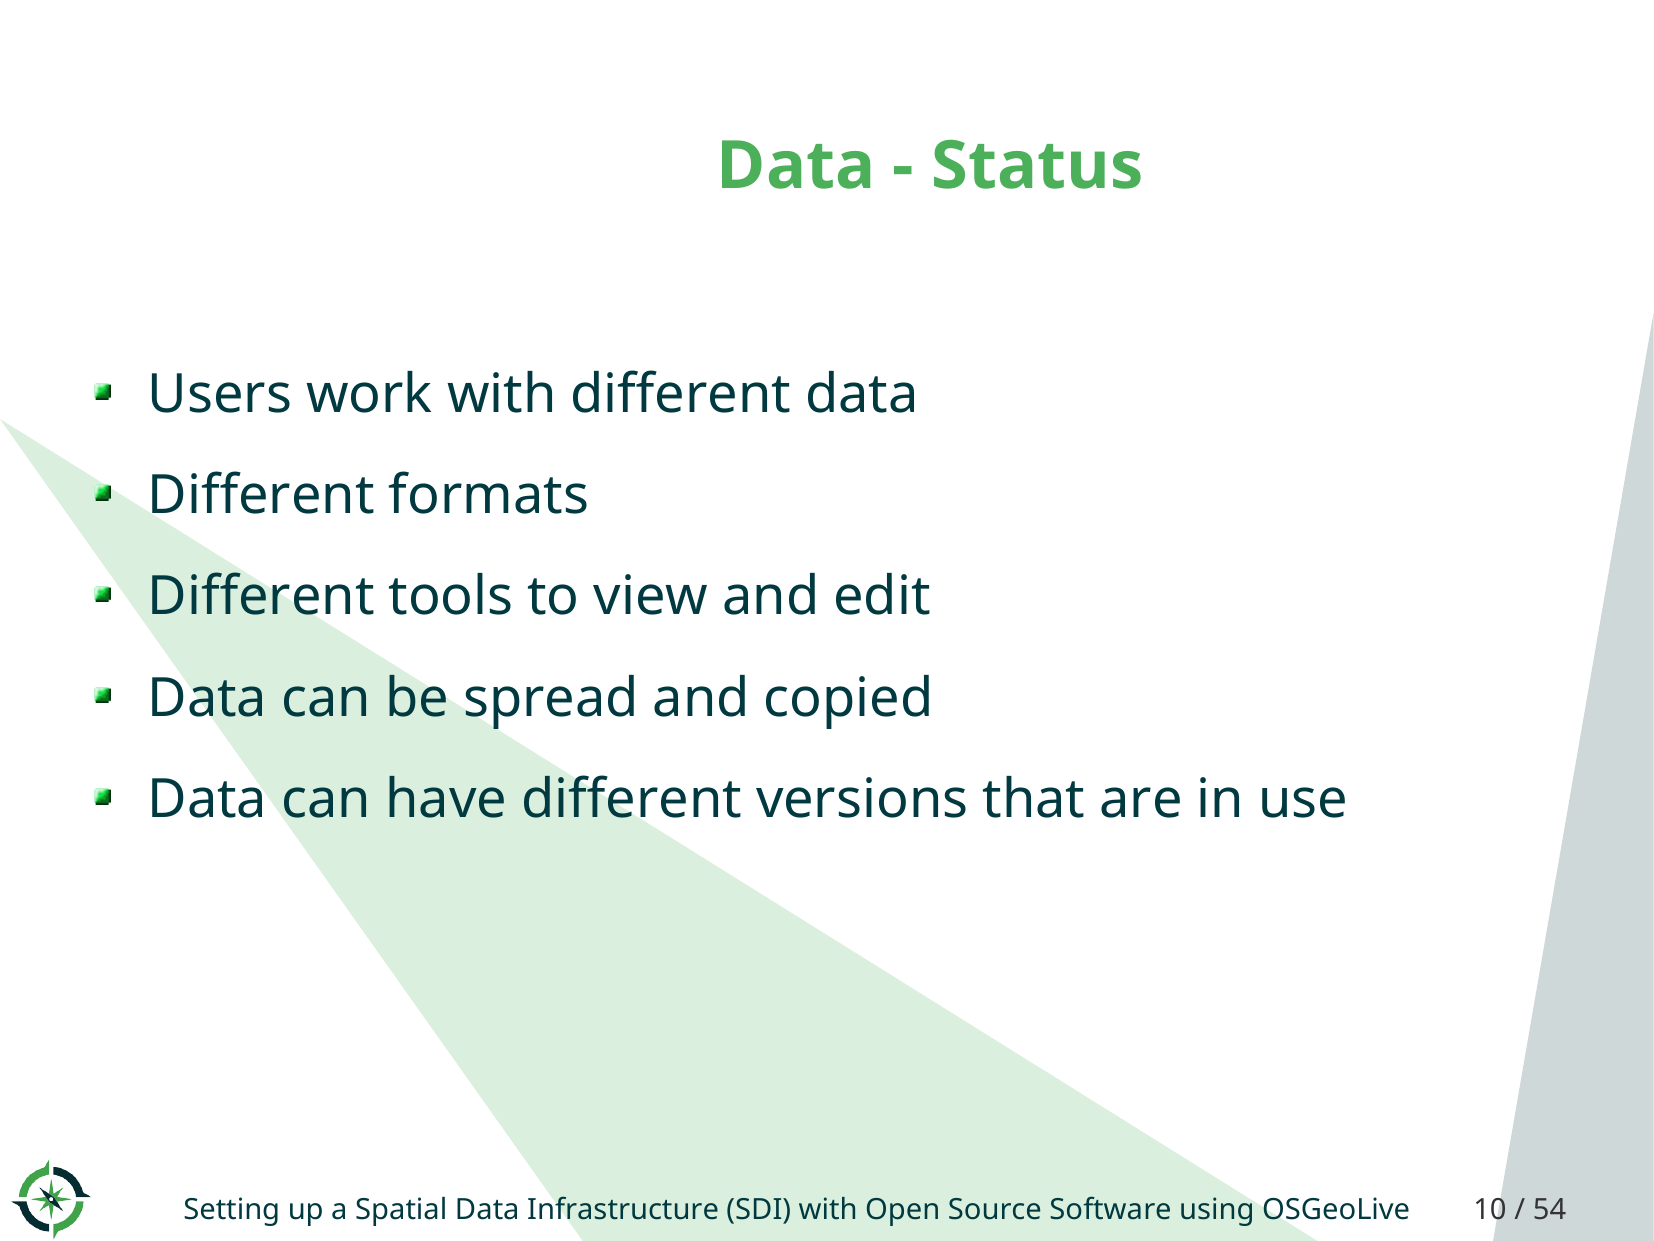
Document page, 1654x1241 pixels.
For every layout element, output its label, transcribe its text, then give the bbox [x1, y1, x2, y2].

picture [10, 1158, 92, 1240]
title Data - Status [236, 118, 1625, 207]
list Users work with different data Different formats Different tools to view and edit Data can be spread and copied Data can have different versions that are in use [76, 354, 1565, 1173]
